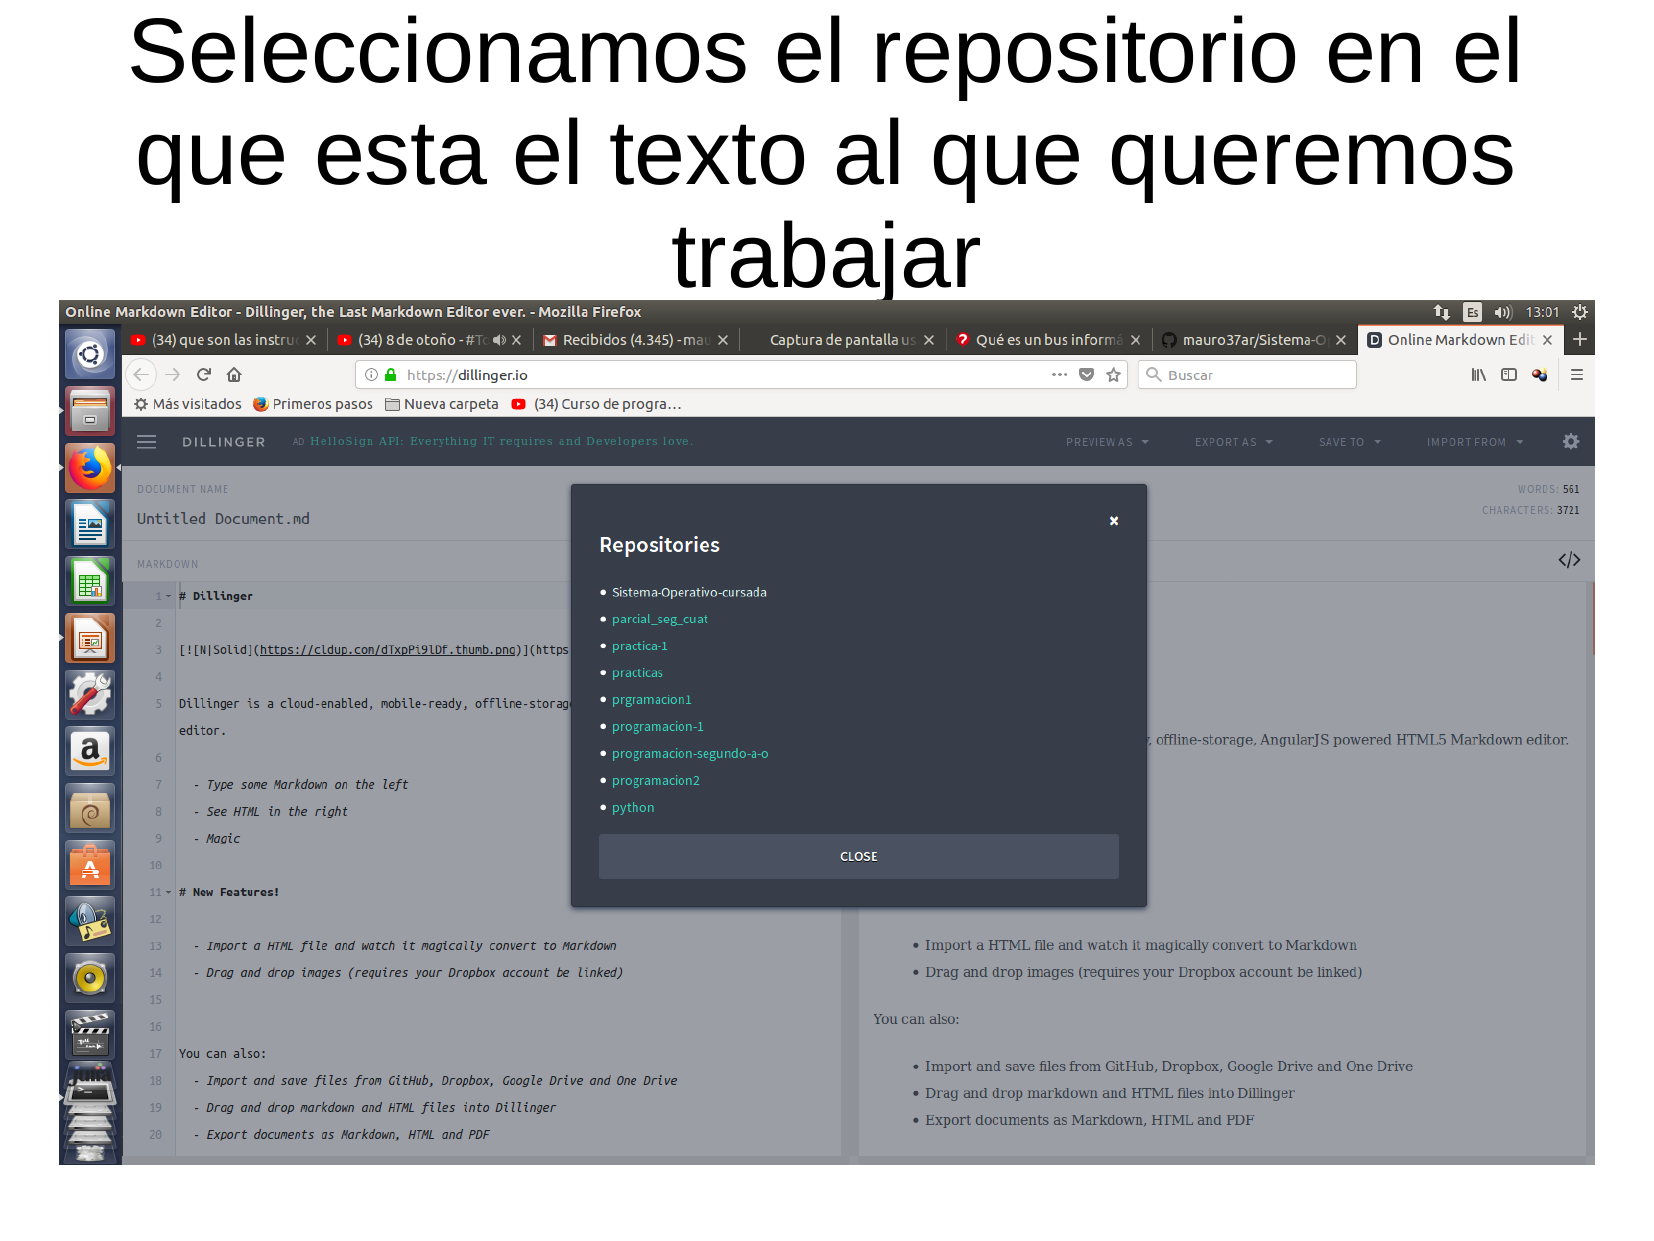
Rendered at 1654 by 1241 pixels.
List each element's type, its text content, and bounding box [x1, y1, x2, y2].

picture [59, 300, 1595, 1165]
title Seleccionamos el repositorio en el que esta el texto al que queremos trabajar [82, 0, 1571, 300]
